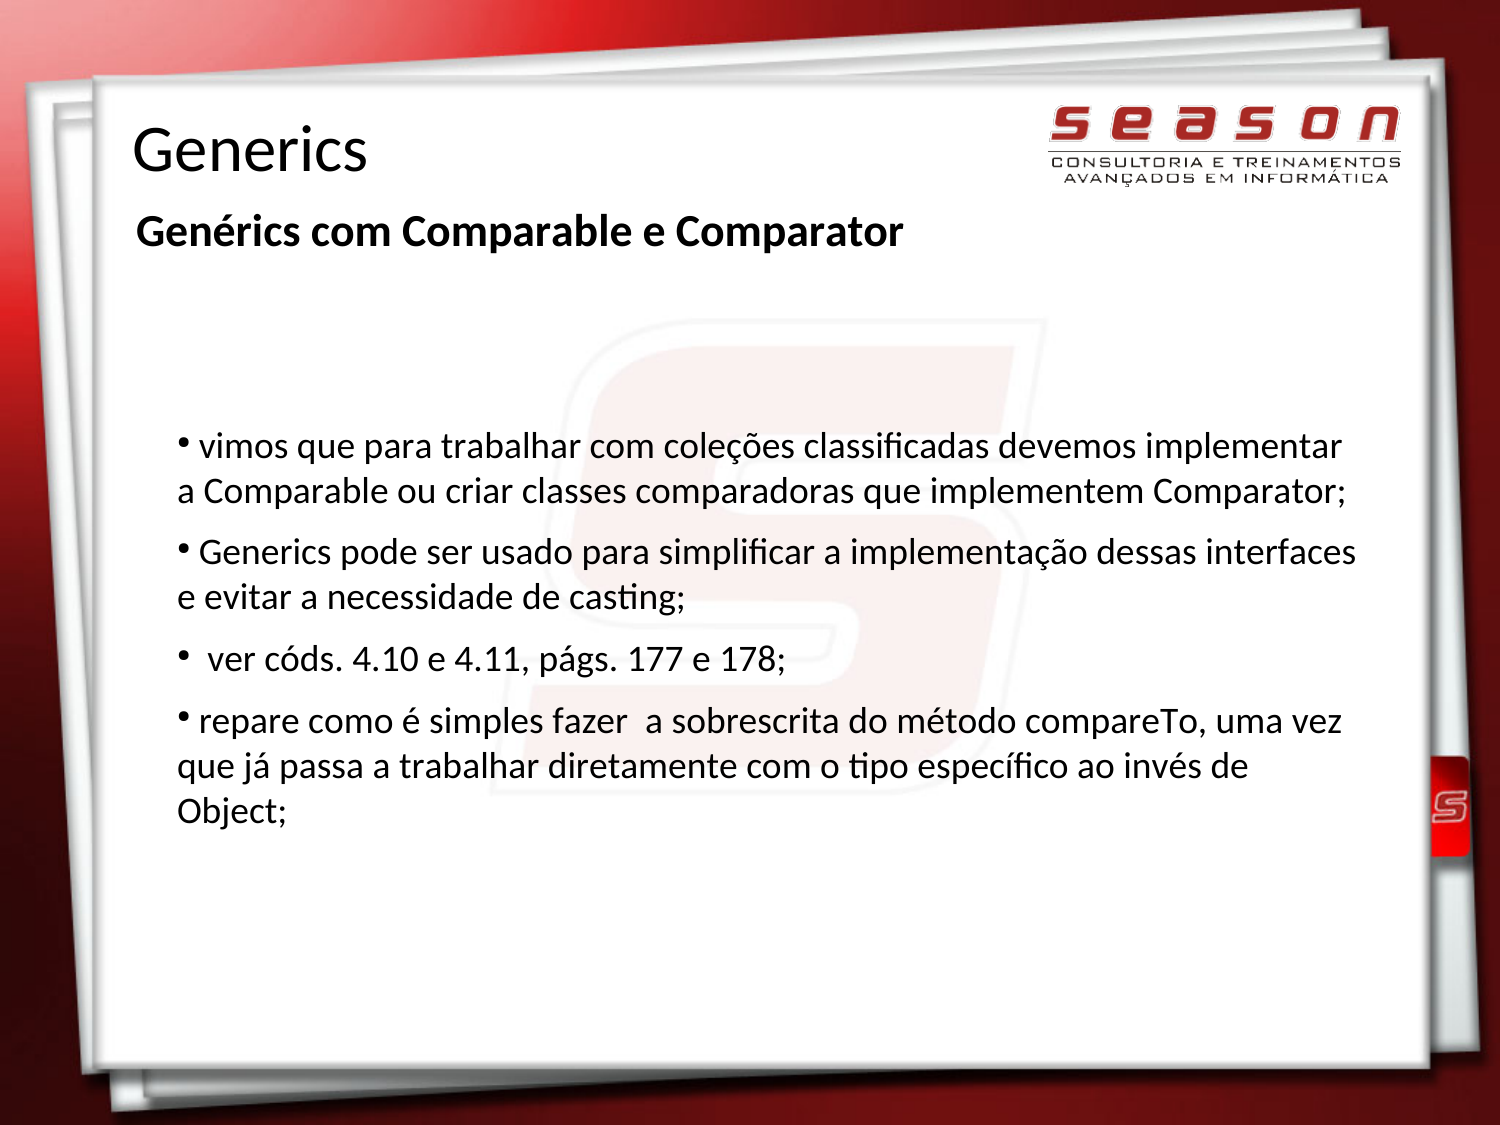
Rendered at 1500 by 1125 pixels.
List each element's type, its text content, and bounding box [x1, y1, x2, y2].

title Generics [118, 33, 1394, 257]
text_box Genérics com Comparable e Comparator [119, 200, 1240, 256]
text_box vimos que para trabalhar com coleções classificadas devemos implementar a Comparable ou criar classes comparadoras que implementem Comparator; Generics pode ser usado para simplificar a implementação dessas interfaces e evitar a necessidade de casting; ver códs. 4.10 e 4.11, págs. 177 e 178; repare como é simples fazer a sobrescrita do método compareTo, uma vez que já passa a trabalhar diretamente com o tipo específico ao invés de Object; [177, 357, 1359, 894]
picture [0, 0, 1500, 1125]
